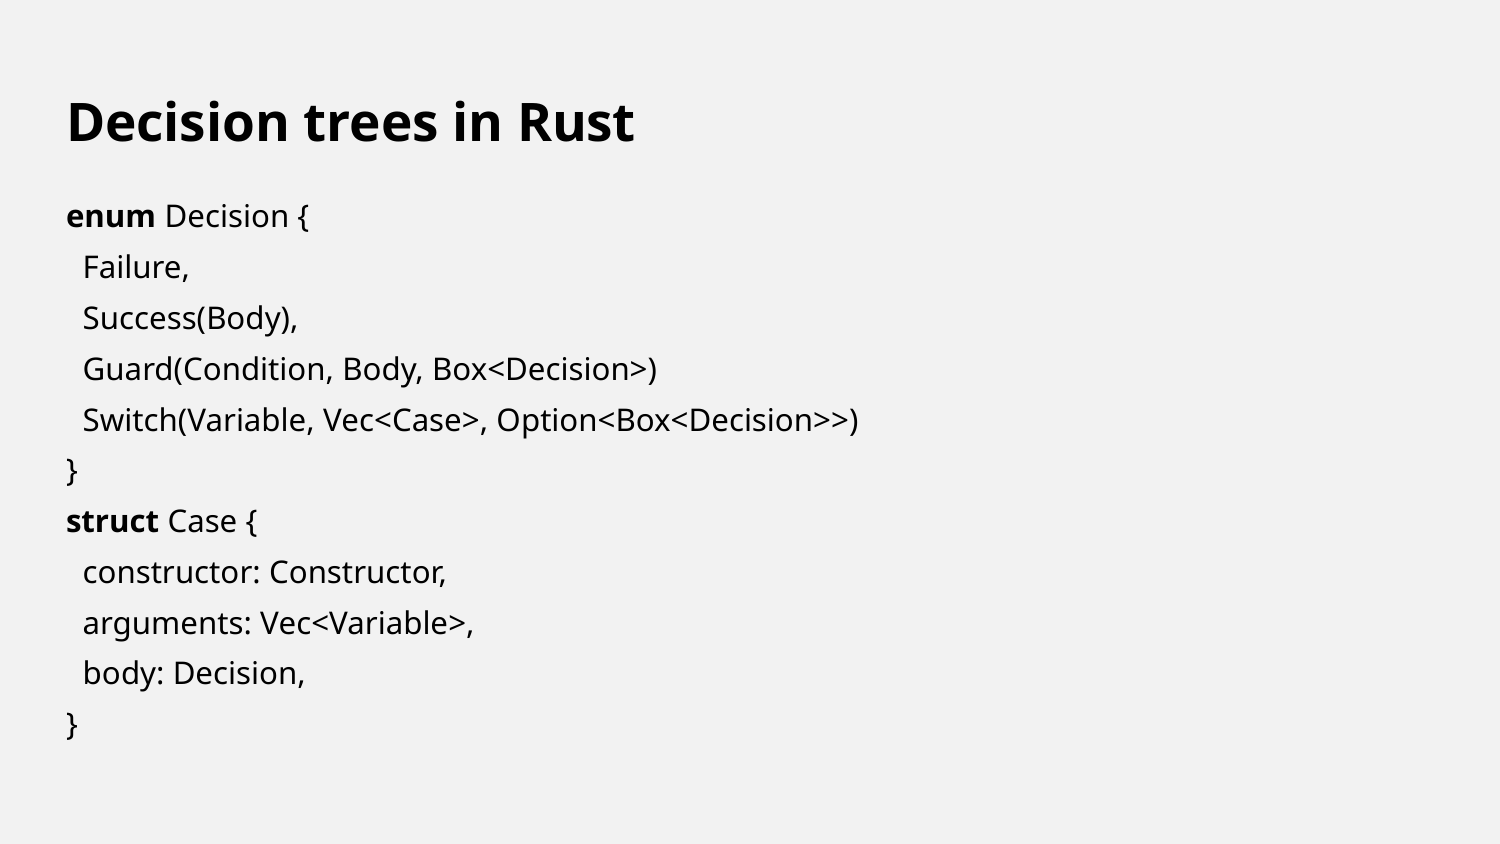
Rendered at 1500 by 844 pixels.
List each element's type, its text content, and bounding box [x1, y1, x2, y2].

title Decision trees in Rust [51, 72, 1449, 167]
list enum Decision { Failure, Success(Body), Guard(Condition, Body, Box<Decision>) Switch(Variable, Vec<Case>, Option<Box<Decision>>) } struct Case { constructor: Constructor, arguments: Vec<Variable>, body: Decision, } [51, 189, 1449, 808]
